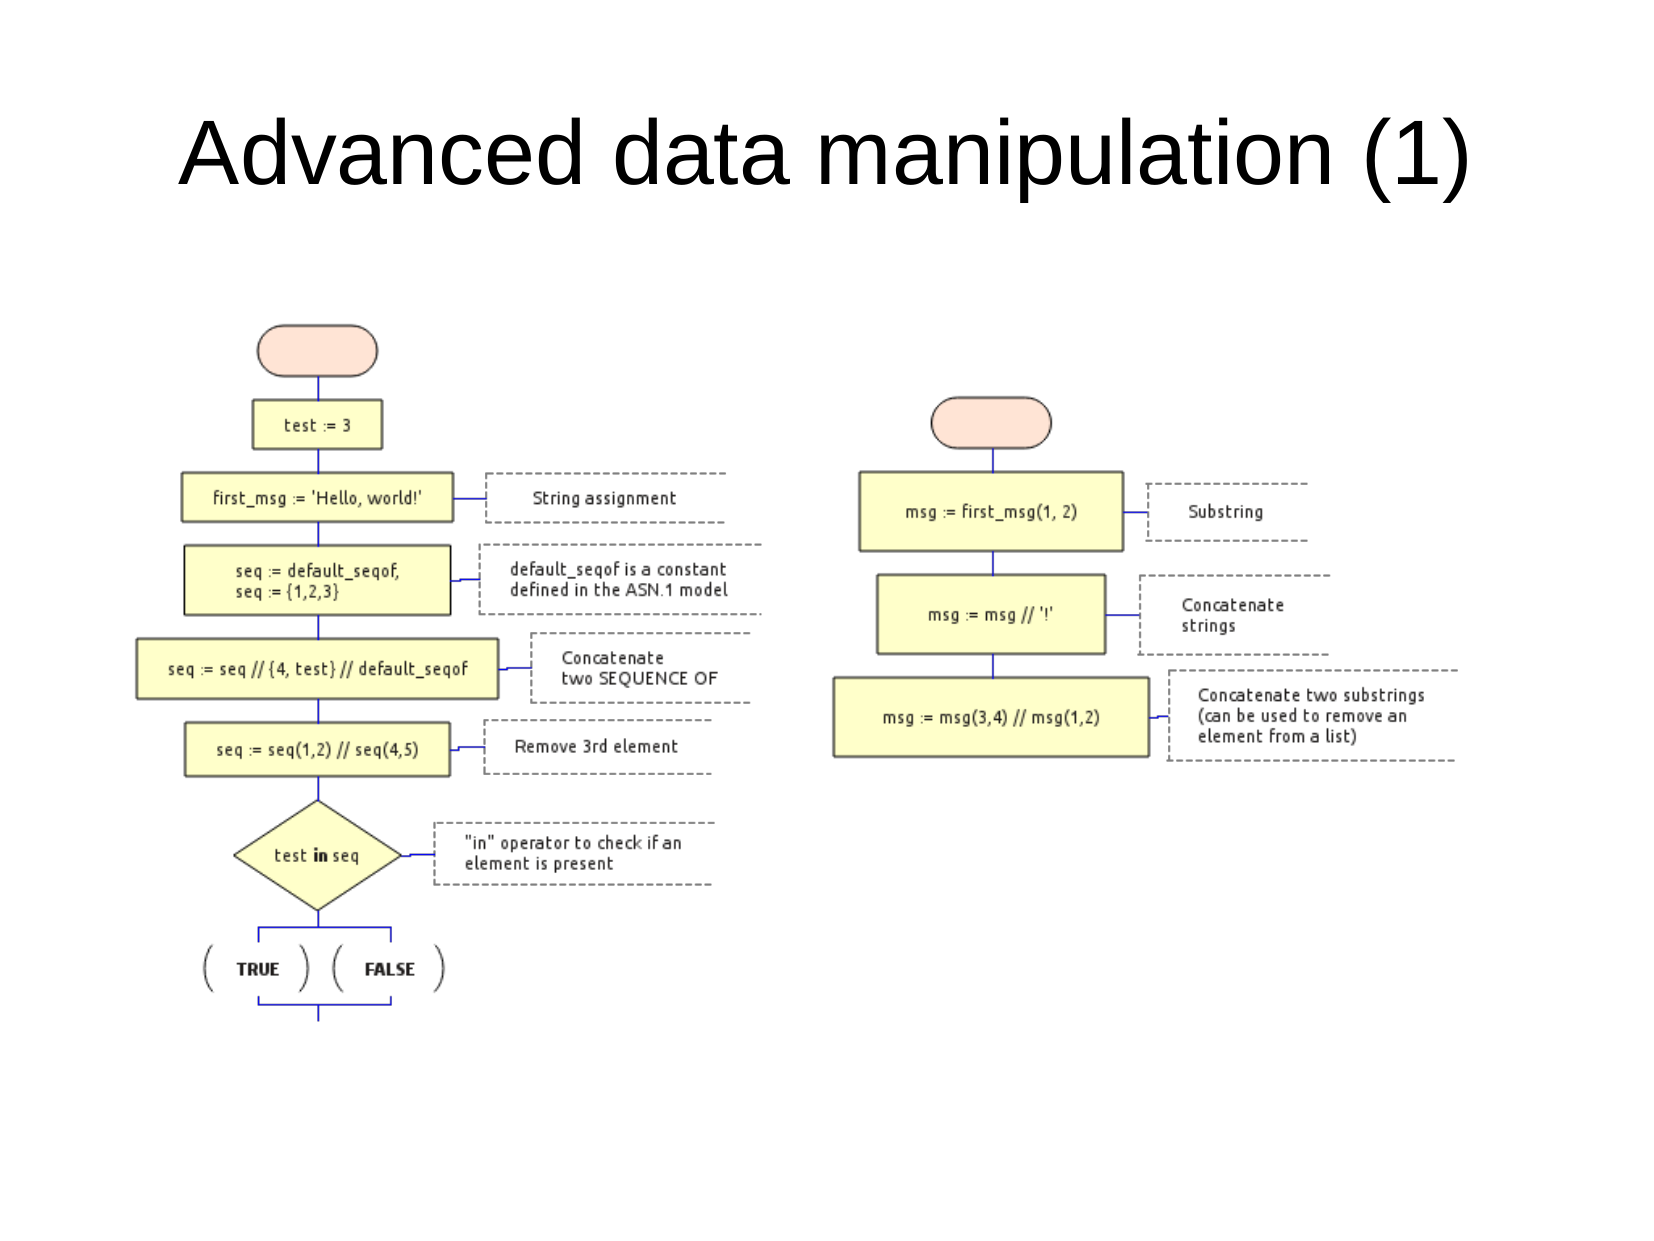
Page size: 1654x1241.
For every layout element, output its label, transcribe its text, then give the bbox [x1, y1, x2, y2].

picture [129, 318, 768, 1028]
picture [826, 390, 1466, 768]
title Advanced data manipulation (1) [82, 49, 1571, 257]
